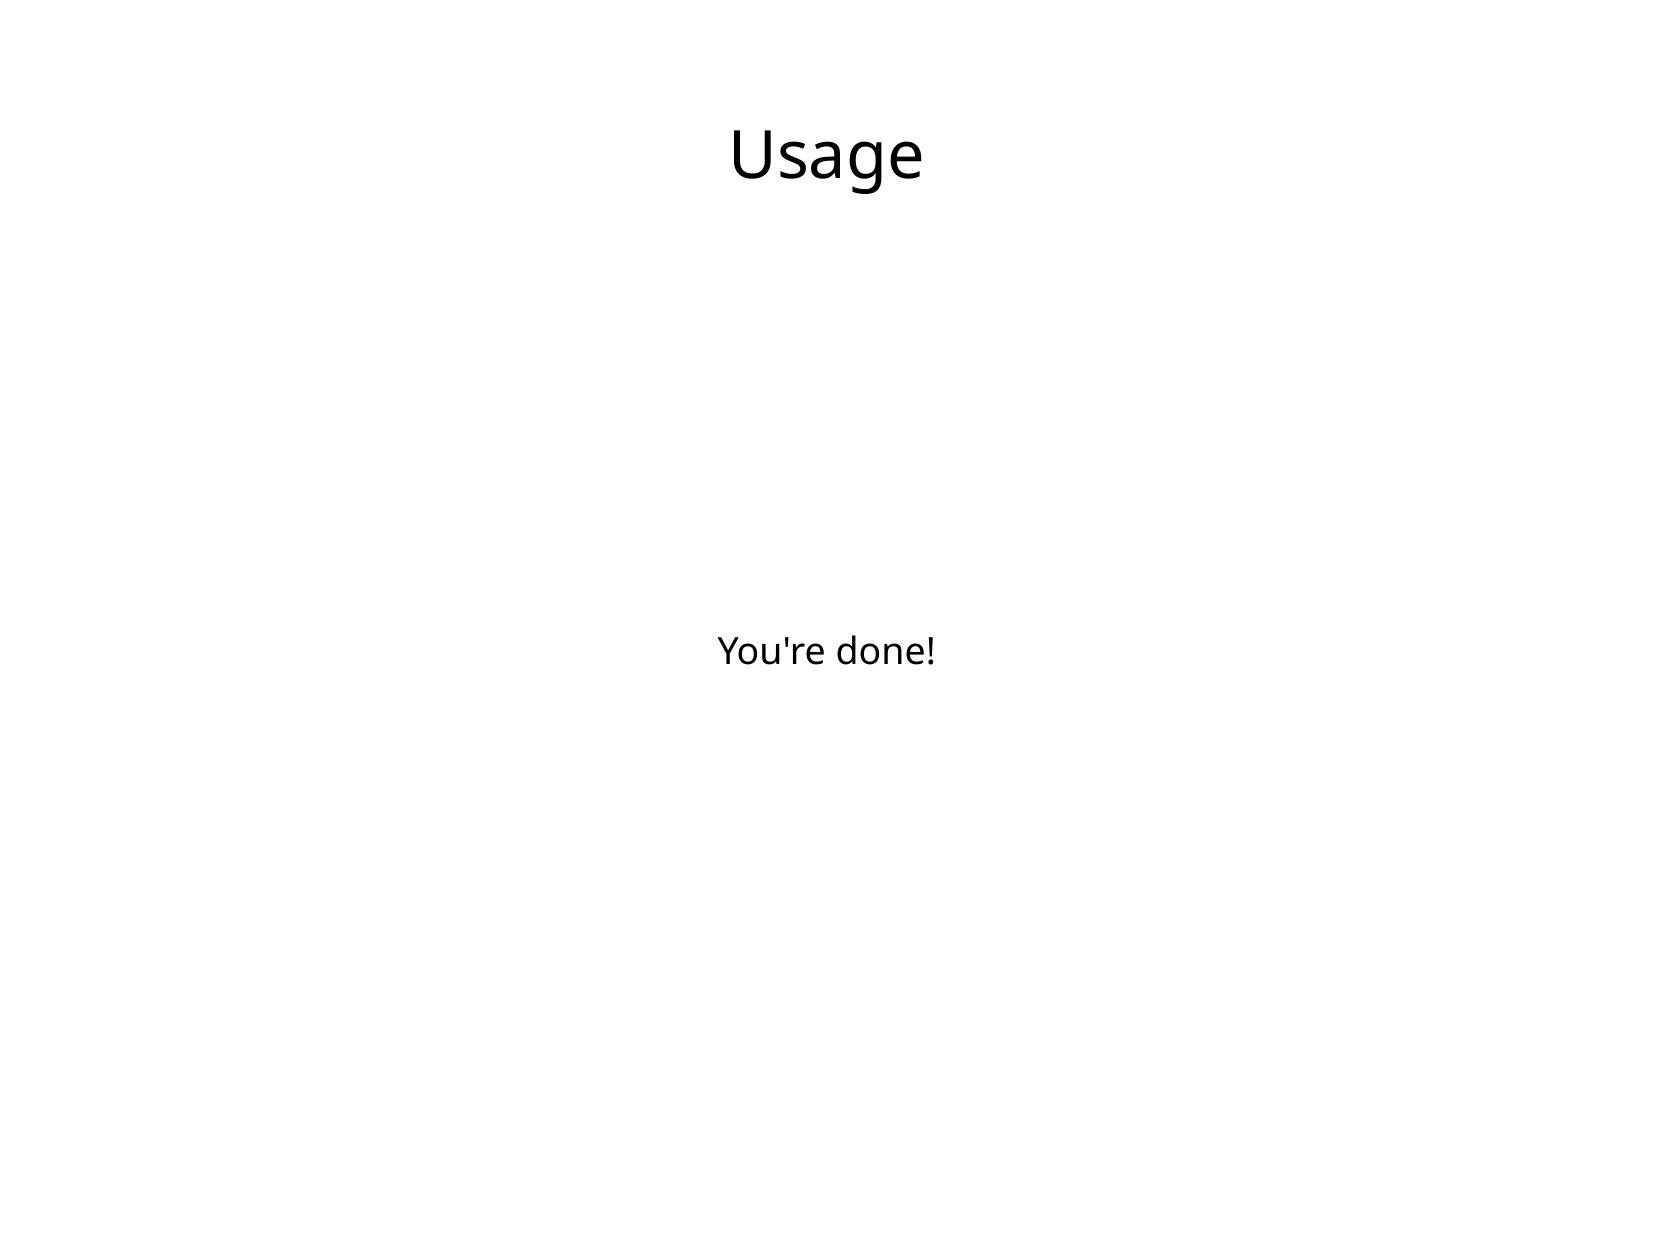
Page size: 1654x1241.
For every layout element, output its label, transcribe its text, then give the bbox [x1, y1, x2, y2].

title Usage [82, 49, 1571, 257]
subtitle You're done! [82, 290, 1571, 1010]
